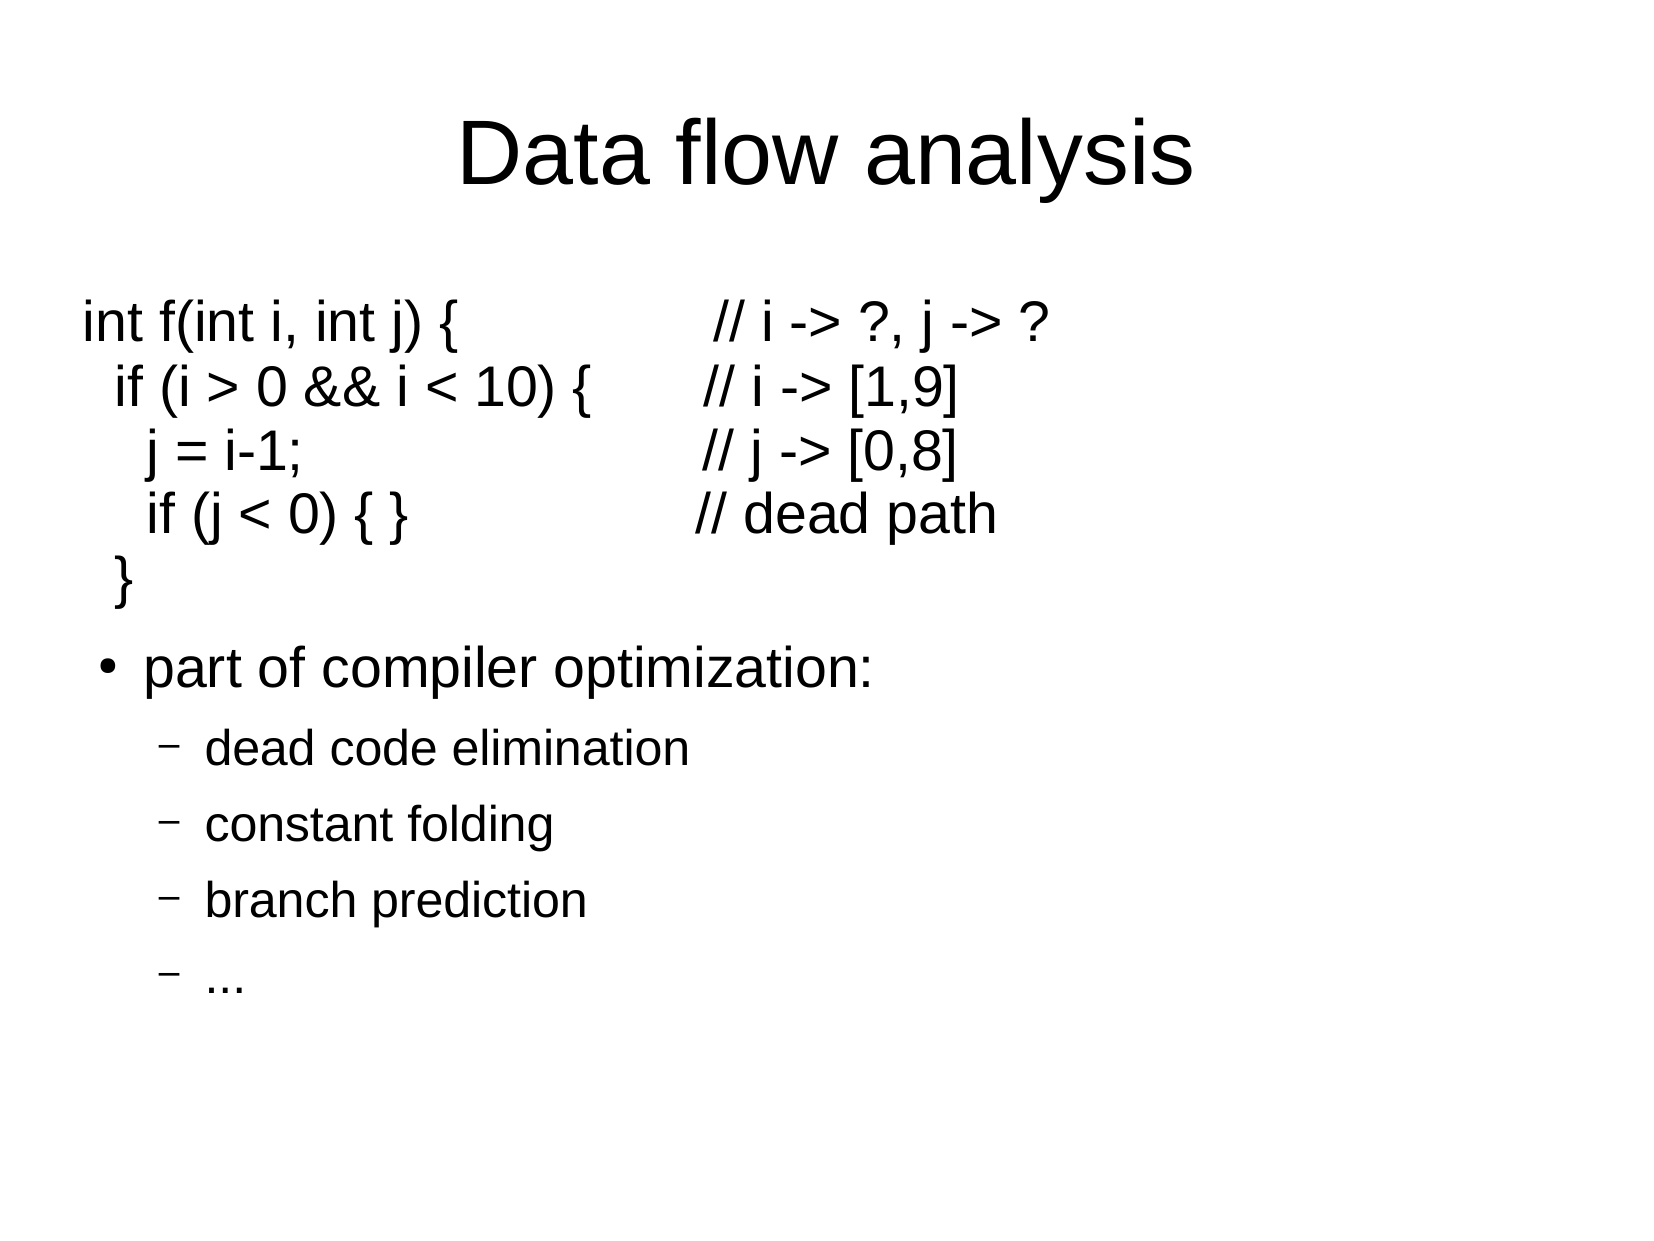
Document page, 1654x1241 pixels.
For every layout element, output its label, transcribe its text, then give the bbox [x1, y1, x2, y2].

title Data flow analysis [82, 49, 1571, 257]
list int f(int i, int j) { // i -> ?, j -> ? if (i > 0 && i < 10) { // i -> [1,9] j = i-1; // j -> [0,8] if (j < 0) { } // dead path } part of compiler optimization: dead code elimination constant folding branch prediction ... [82, 290, 1571, 1010]
